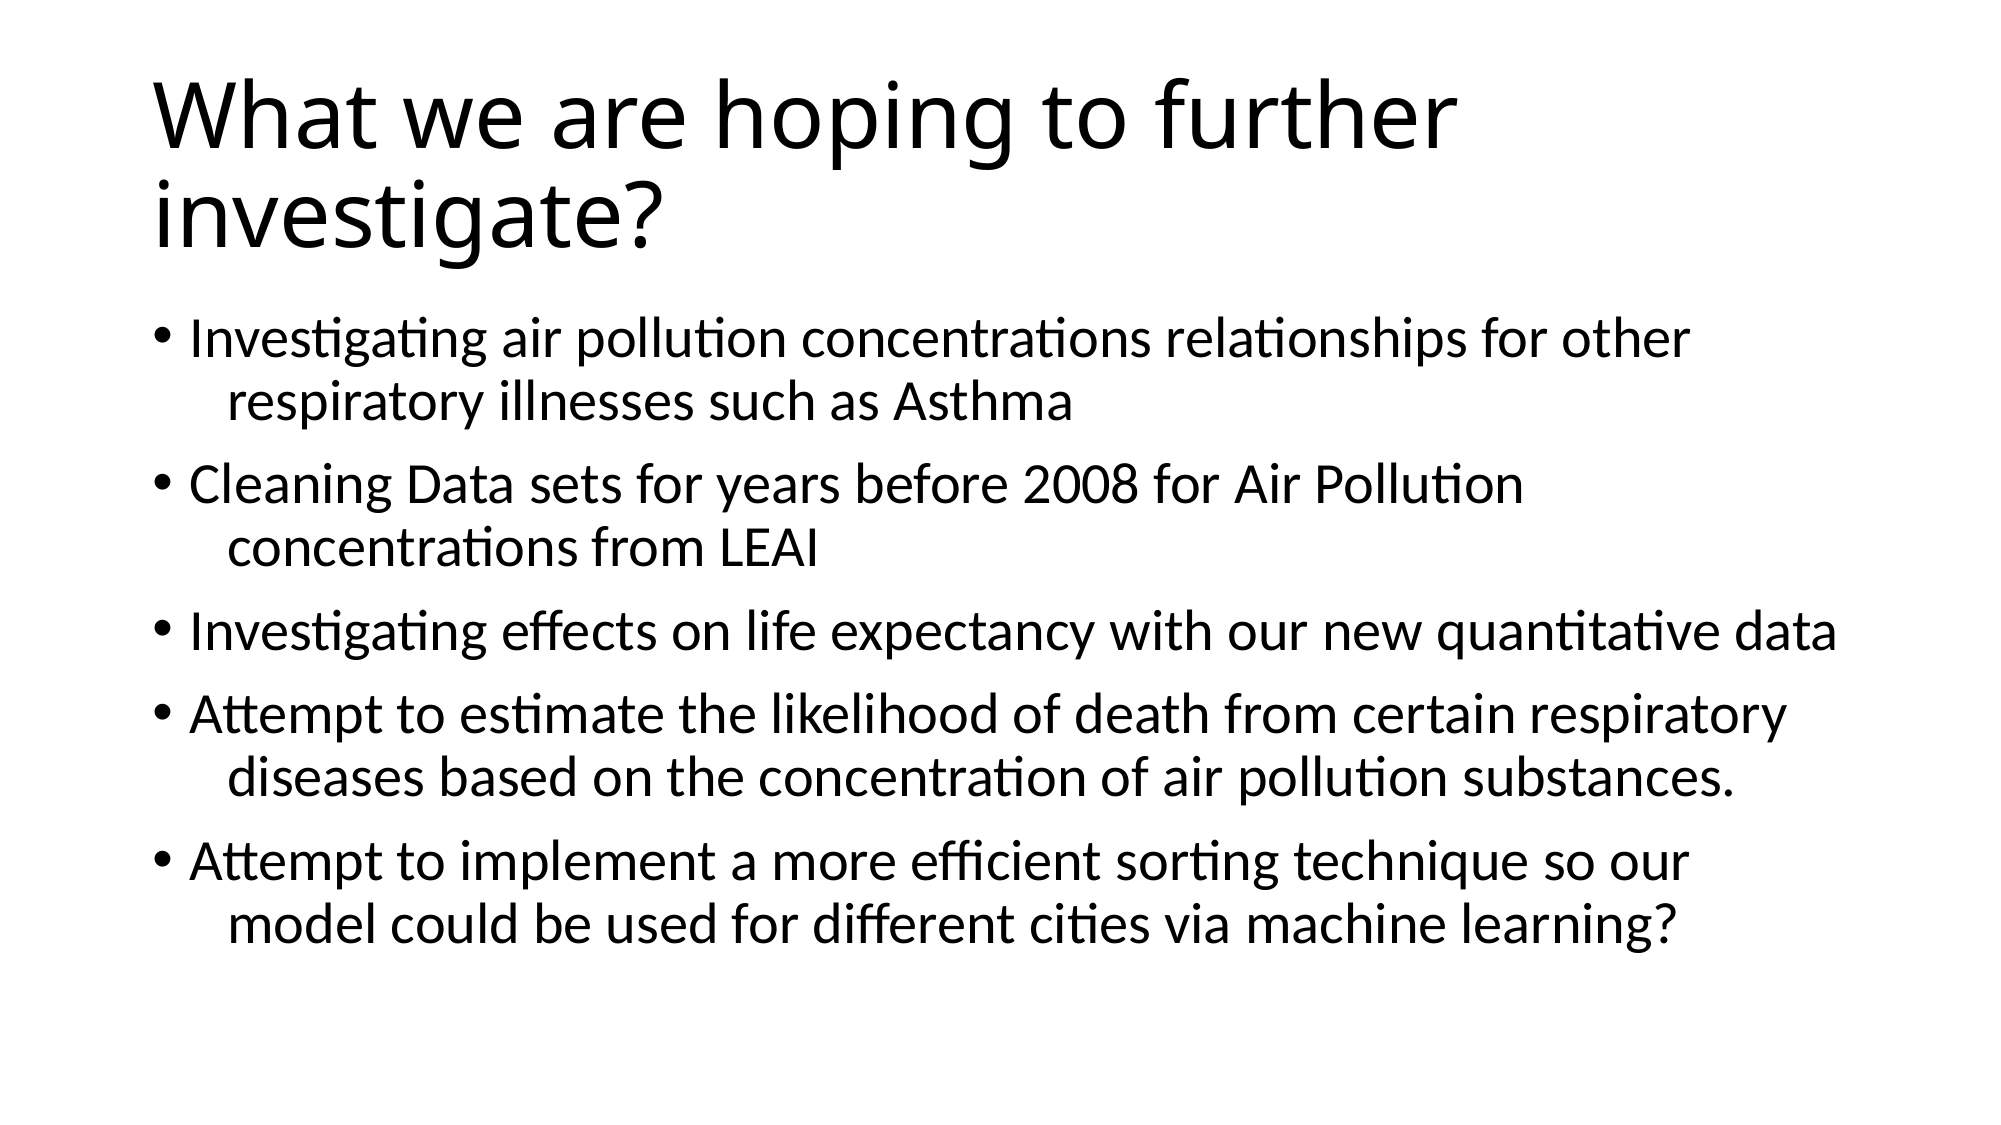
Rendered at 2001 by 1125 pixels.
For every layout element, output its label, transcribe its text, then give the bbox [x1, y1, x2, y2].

list Investigating air pollution concentrations relationships for other respiratory illnesses such as Asthma Cleaning Data sets for years before 2008 for Air Pollution concentrations from LEAI Investigating effects on life expectancy with our new quantitative data Attempt to estimate the likelihood of death from certain respiratory diseases based on the concentration of air pollution substances. Attempt to implement a more efficient sorting technique so our model could be used for different cities via machine learning? [137, 299, 1863, 1014]
title What we are hoping to further investigate? [137, 59, 1863, 278]
